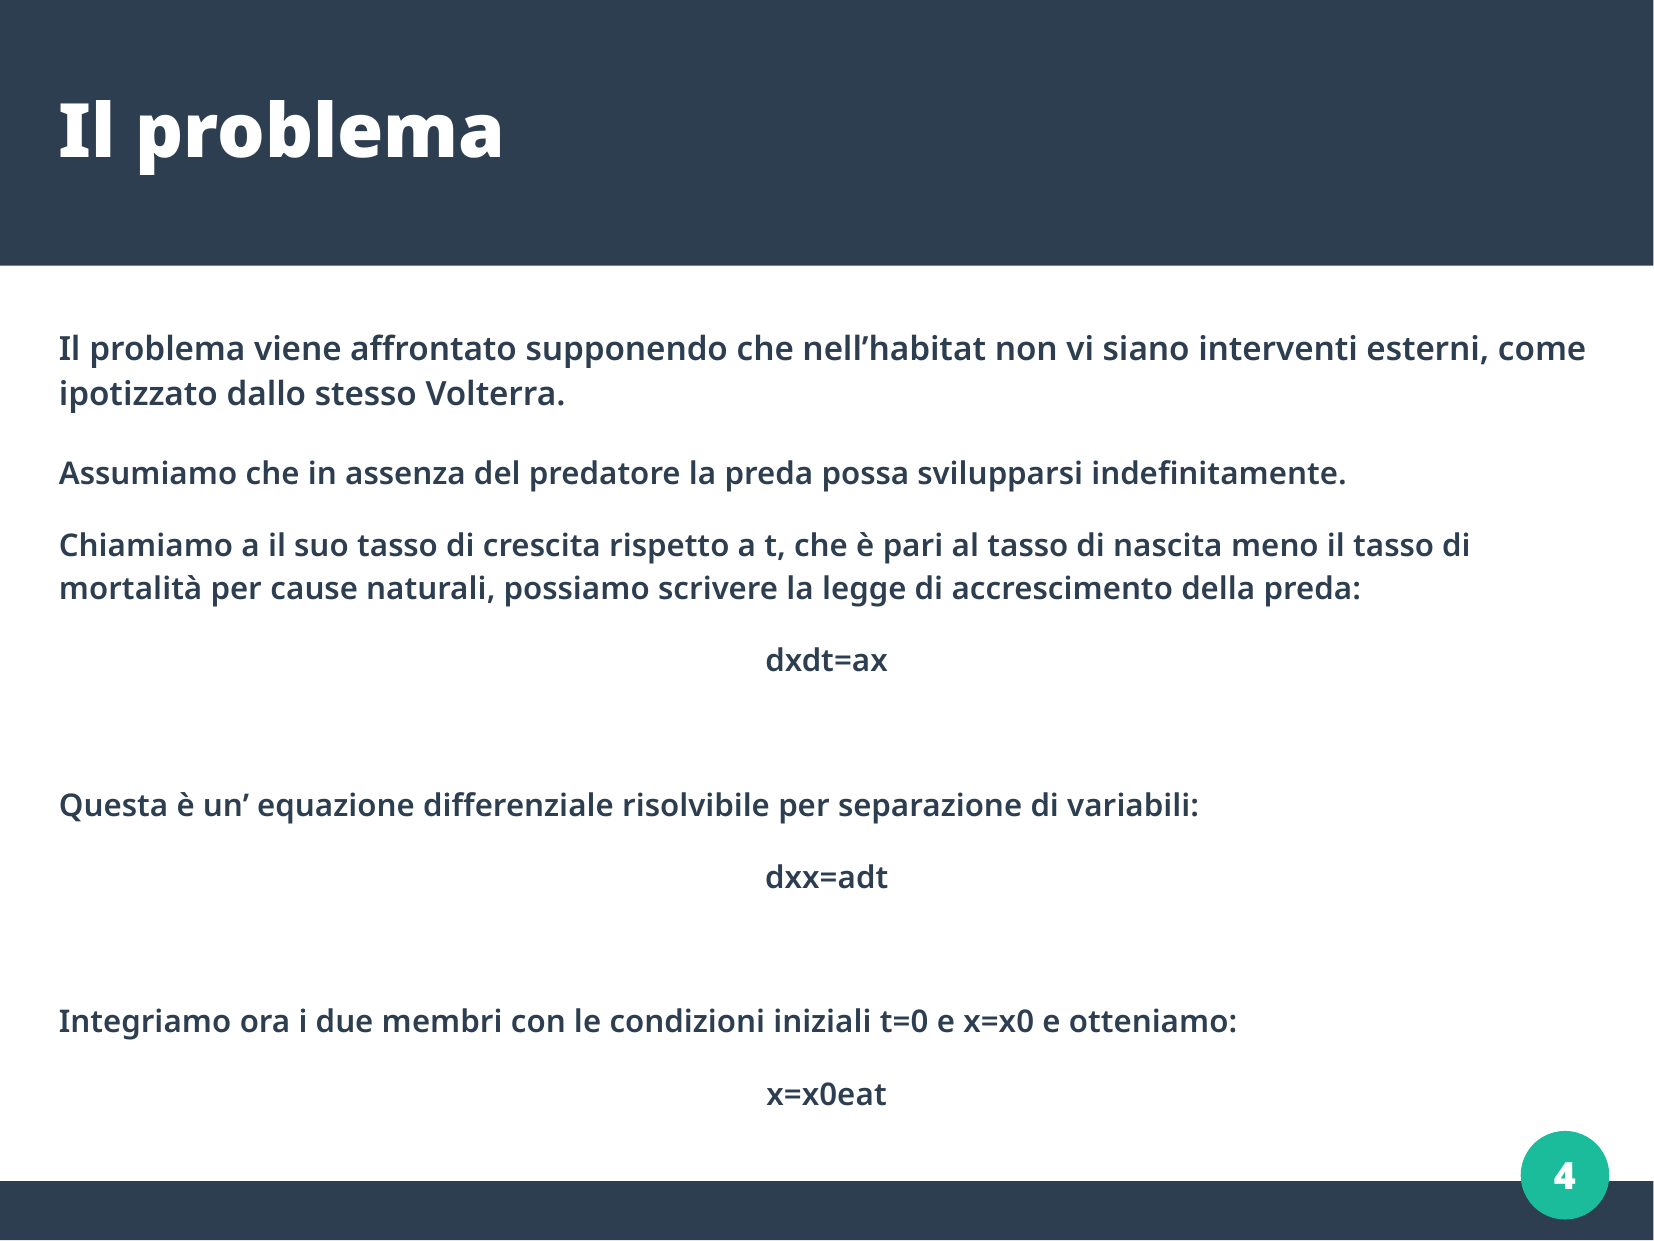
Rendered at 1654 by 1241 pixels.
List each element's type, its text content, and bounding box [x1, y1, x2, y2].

list Il problema viene affrontato supponendo che nell’habitat non vi siano interventi esterni, come ipotizzato dallo stesso Volterra. Assumiamo che in assenza del predatore la preda possa svilupparsi indefinitamente. Chiamiamo a il suo tasso di crescita rispetto a t, che è pari al tasso di nascita meno il tasso di mortalità per cause naturali, possiamo scrivere la legge di accrescimento della preda: dxdt=ax Questa è un’ equazione differenziale risolvibile per separazione di variabili: dxx=adt Integriamo ora i due membri con le condizioni iniziali t=0 e x=x0 e otteniamo: x=x0eat [59, 324, 1595, 1152]
title Il problema [59, 49, 1595, 207]
